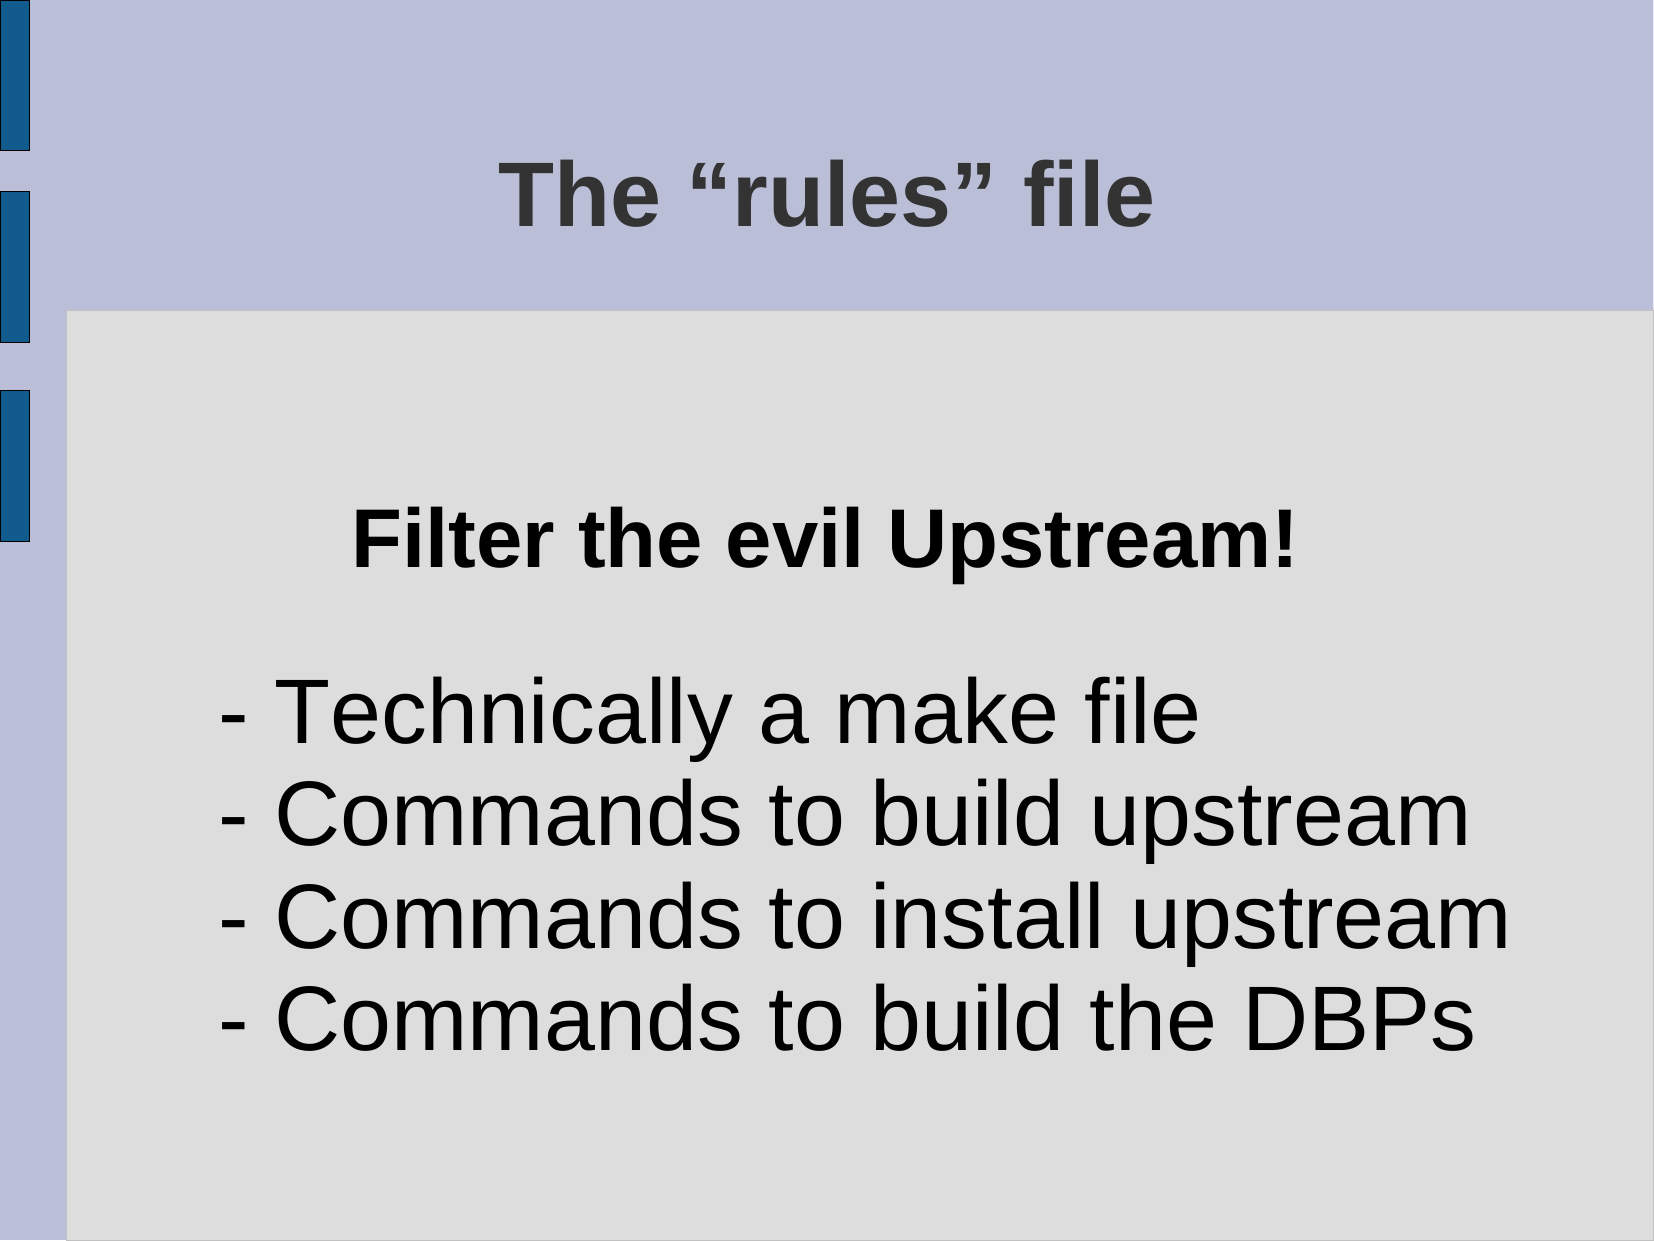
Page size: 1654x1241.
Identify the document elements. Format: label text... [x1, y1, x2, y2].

title The “rules” file [121, 91, 1534, 299]
list Filter the evil Upstream! - Technically a make file - Commands to build upstream - Commands to install upstream - Commands to build the DBPs [147, 492, 1560, 1071]
